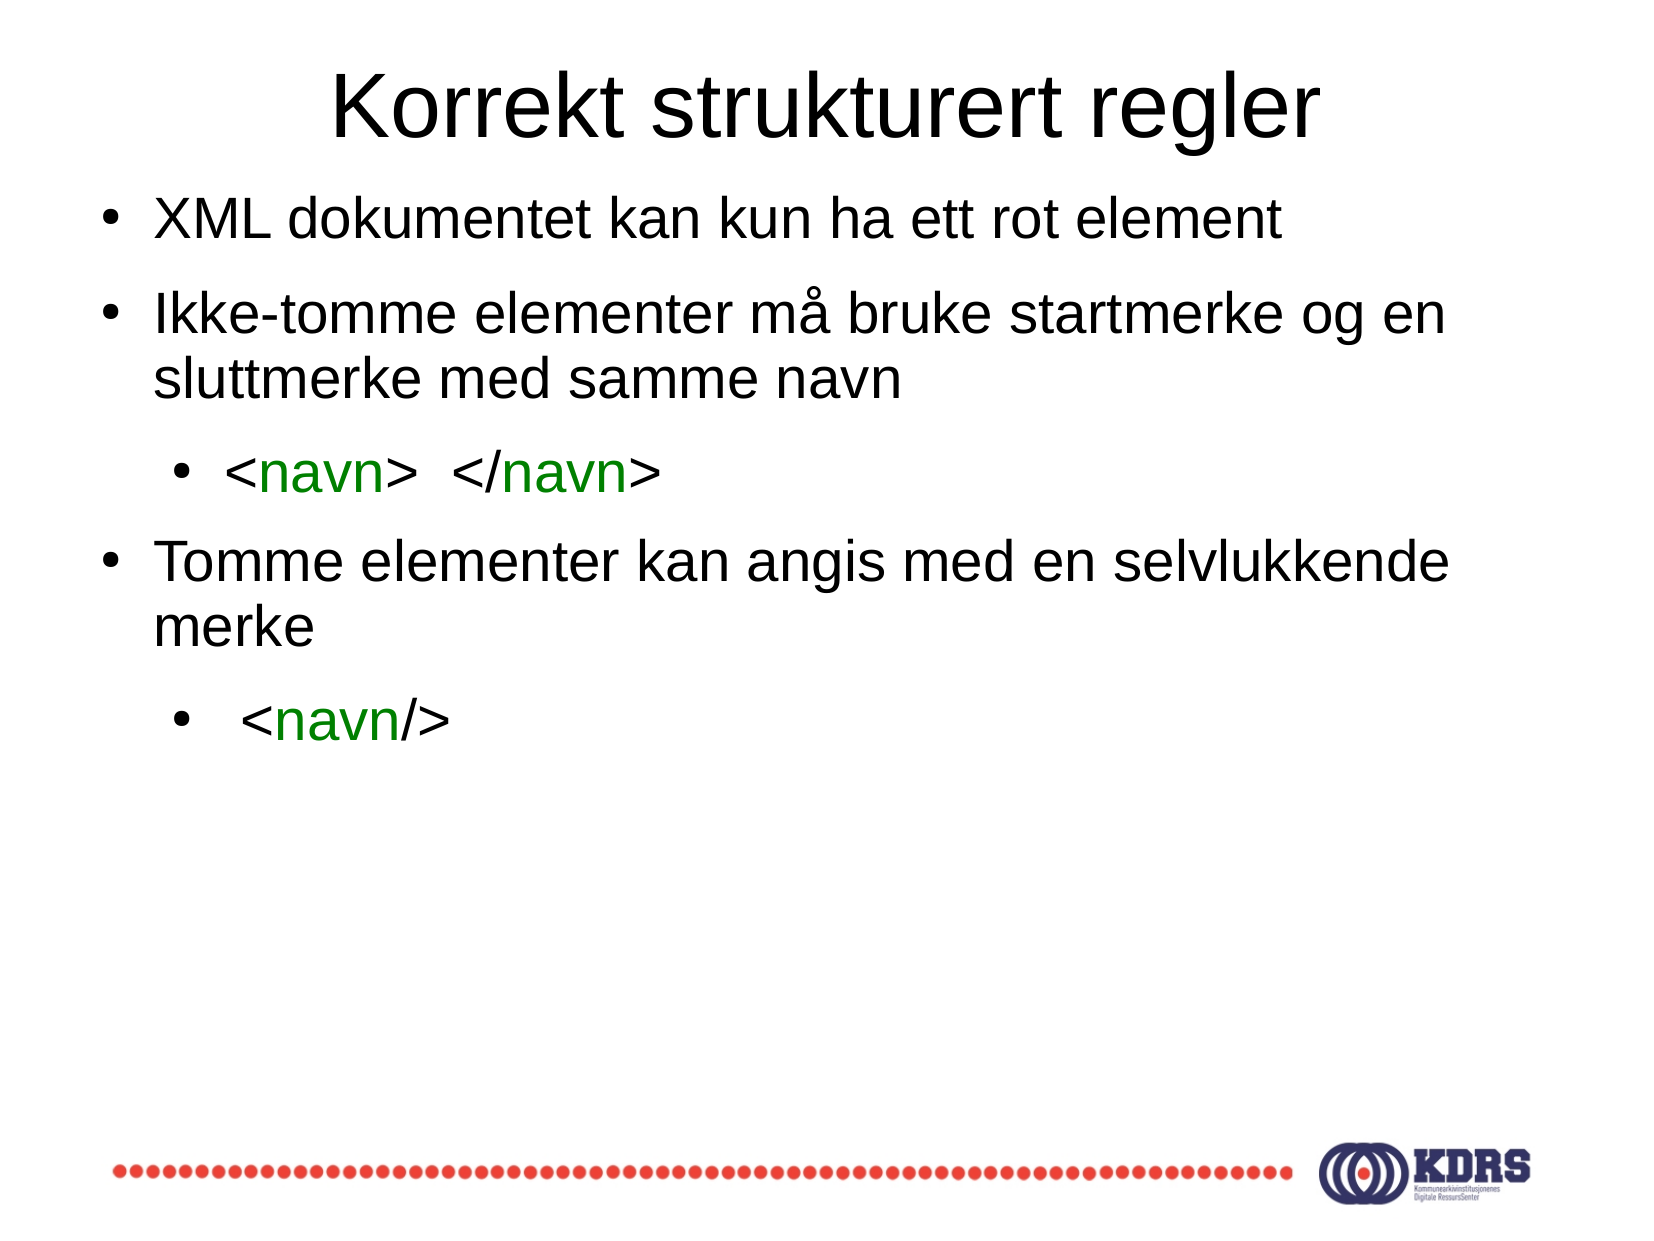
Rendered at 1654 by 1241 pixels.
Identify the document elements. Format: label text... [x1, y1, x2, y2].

list XML dokumentet kan kun ha ett rot element Ikke-tomme elementer må bruke startmerke og en sluttmerke med samme navn <navn> </navn> Tomme elementer kan angis med en selvlukkende merke <navn/> [82, 185, 1571, 1131]
picture [85, 1131, 1557, 1219]
title Korrekt strukturert regler [82, 49, 1571, 162]
